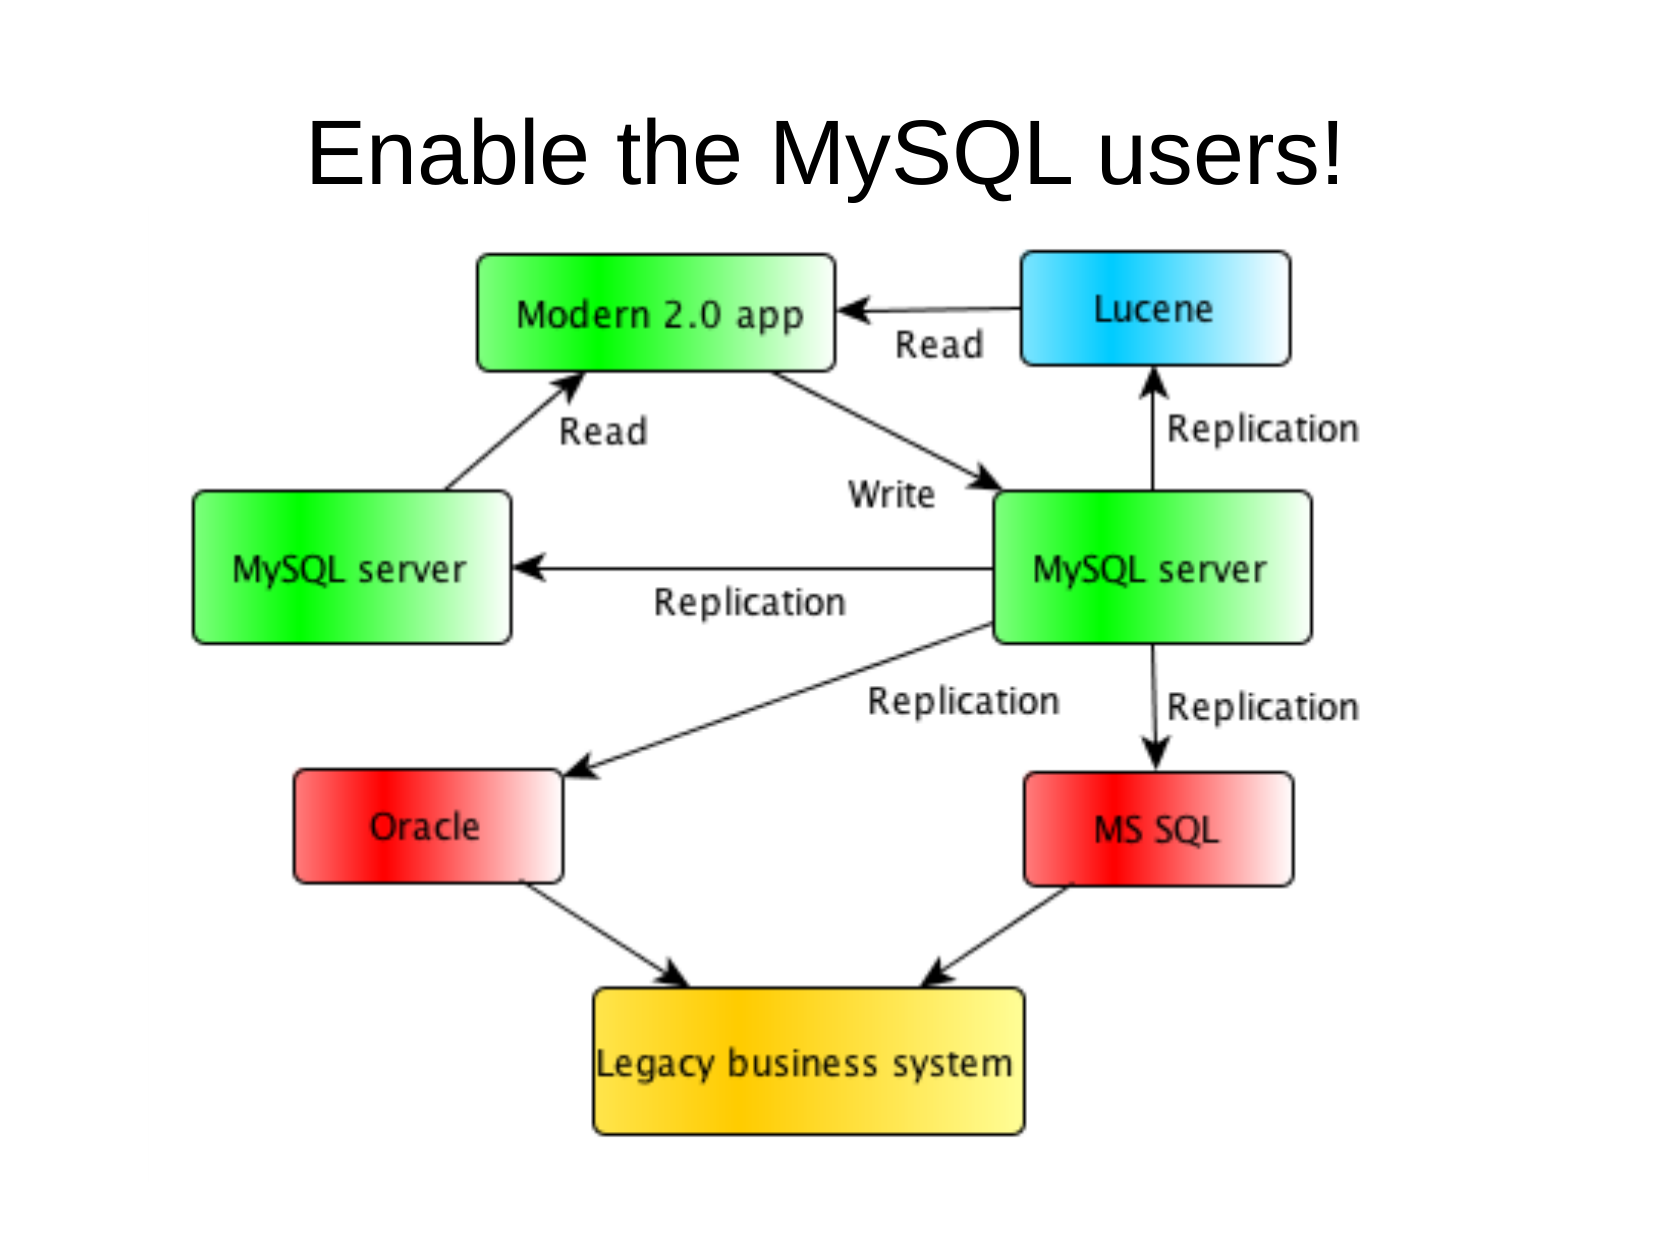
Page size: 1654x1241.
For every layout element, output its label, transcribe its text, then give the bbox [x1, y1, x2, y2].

title Enable the MySQL users! [82, 56, 1571, 250]
picture [147, 206, 1418, 1182]
